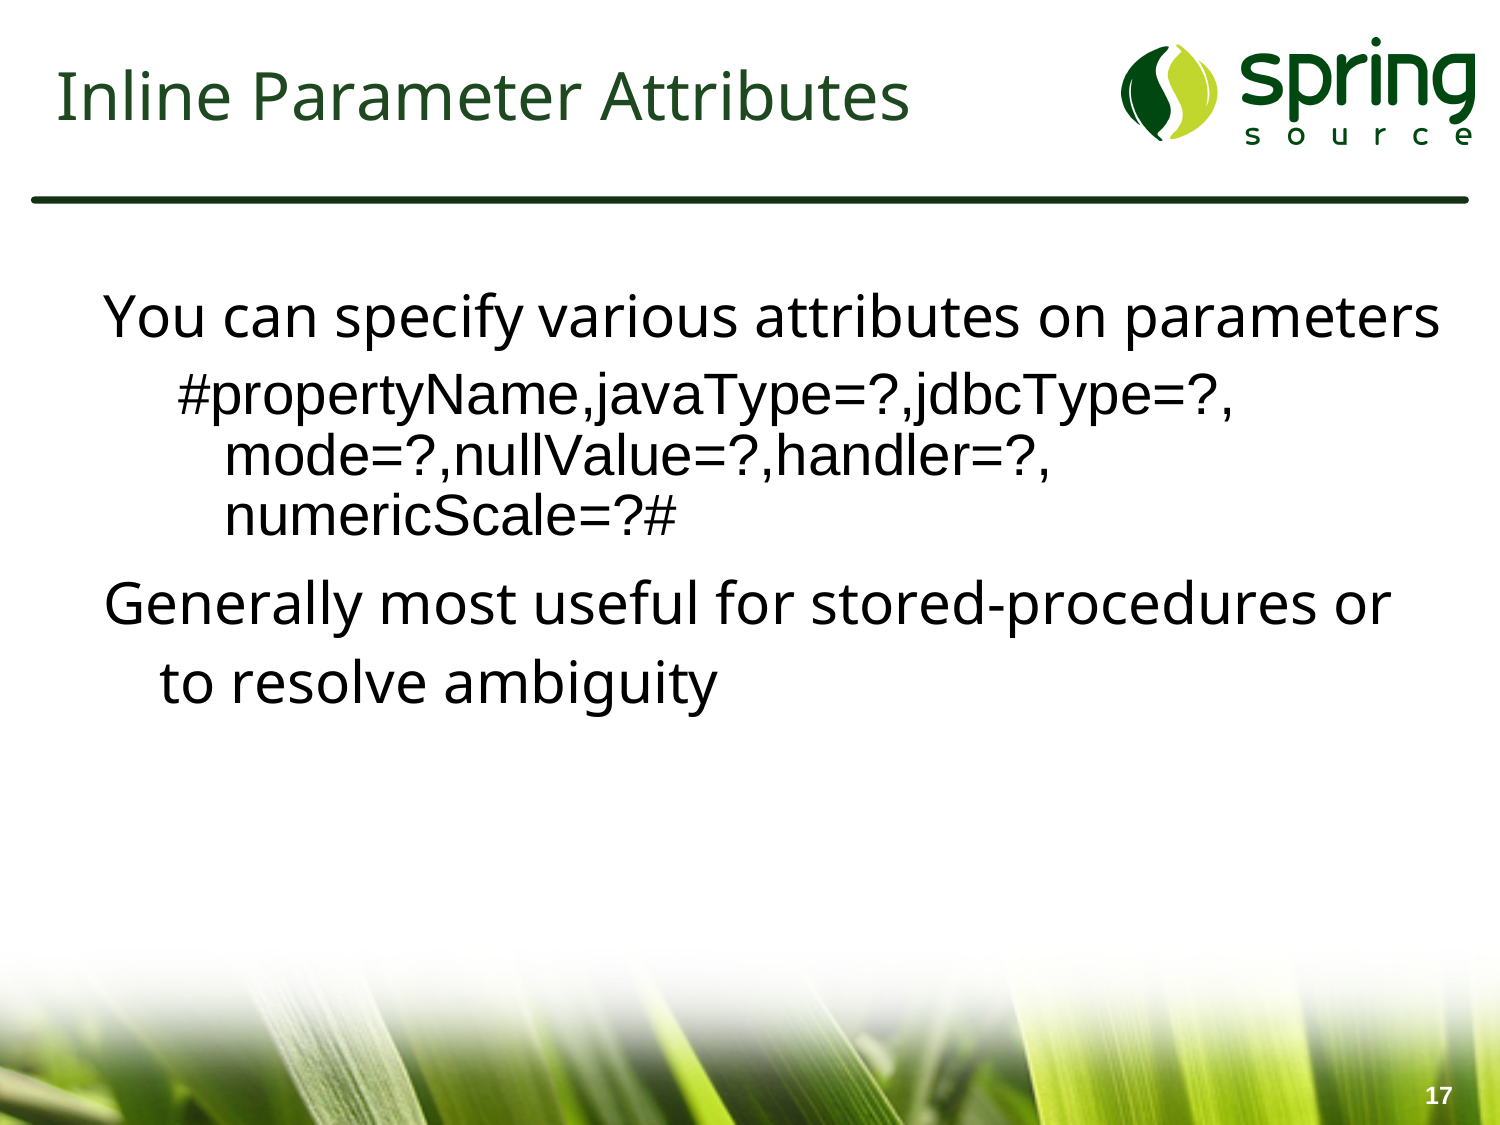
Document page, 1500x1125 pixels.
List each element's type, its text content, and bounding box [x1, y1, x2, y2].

title Inline Parameter Attributes [56, 14, 1089, 176]
picture [0, 944, 1500, 1125]
list You can specify various attributes on parameters #propertyName,javaType=?,jdbcType=?, mode=?,nullValue=?,handler=?, numericScale=?# Generally most useful for stored-procedures or to resolve ambiguity [103, 275, 1463, 1013]
picture [1121, 37, 1475, 145]
